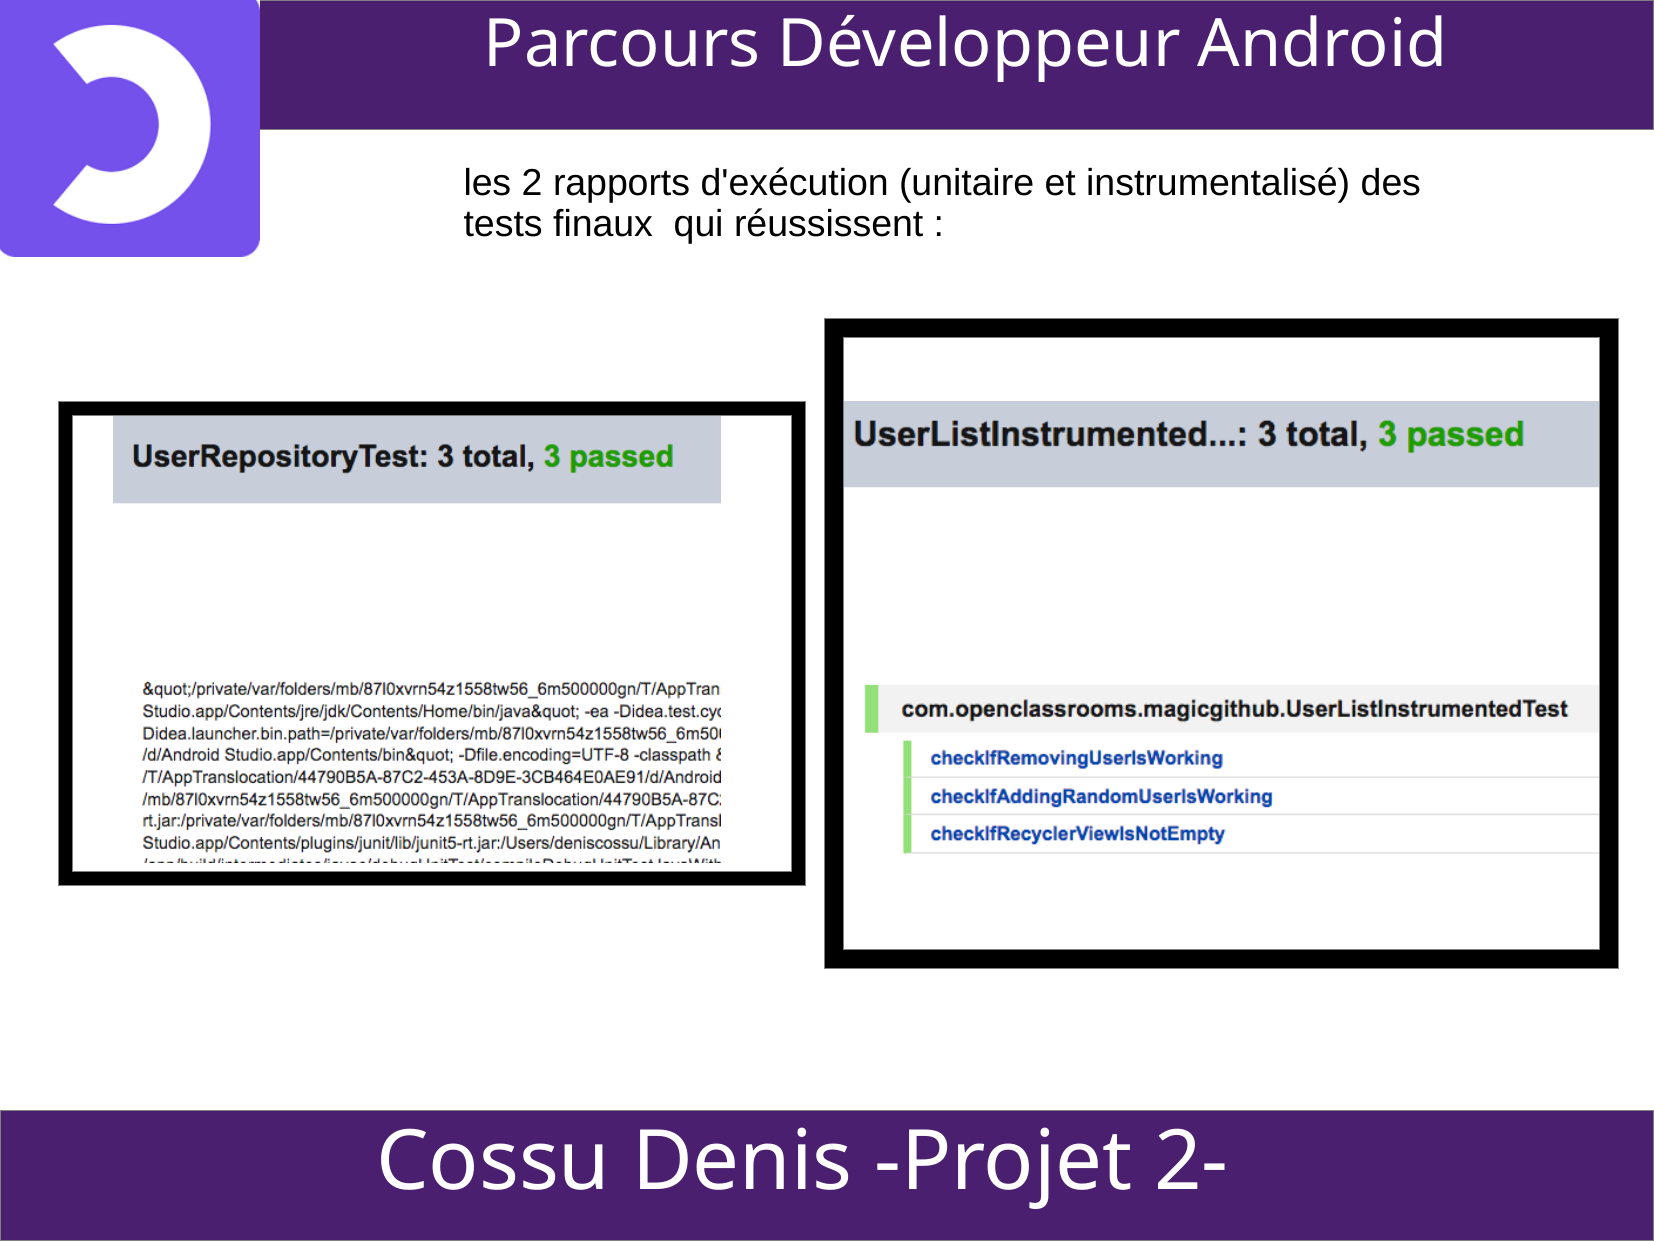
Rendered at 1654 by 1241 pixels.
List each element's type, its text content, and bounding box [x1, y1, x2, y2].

text_box [58, 401, 806, 886]
picture [0, 0, 260, 257]
picture [844, 401, 1599, 863]
picture [113, 416, 721, 863]
text_box les 2 rapports d'exécution (unitaire et instrumentalisé) des tests finaux qui réussissent : [448, 153, 1465, 253]
text_box [824, 318, 1619, 969]
